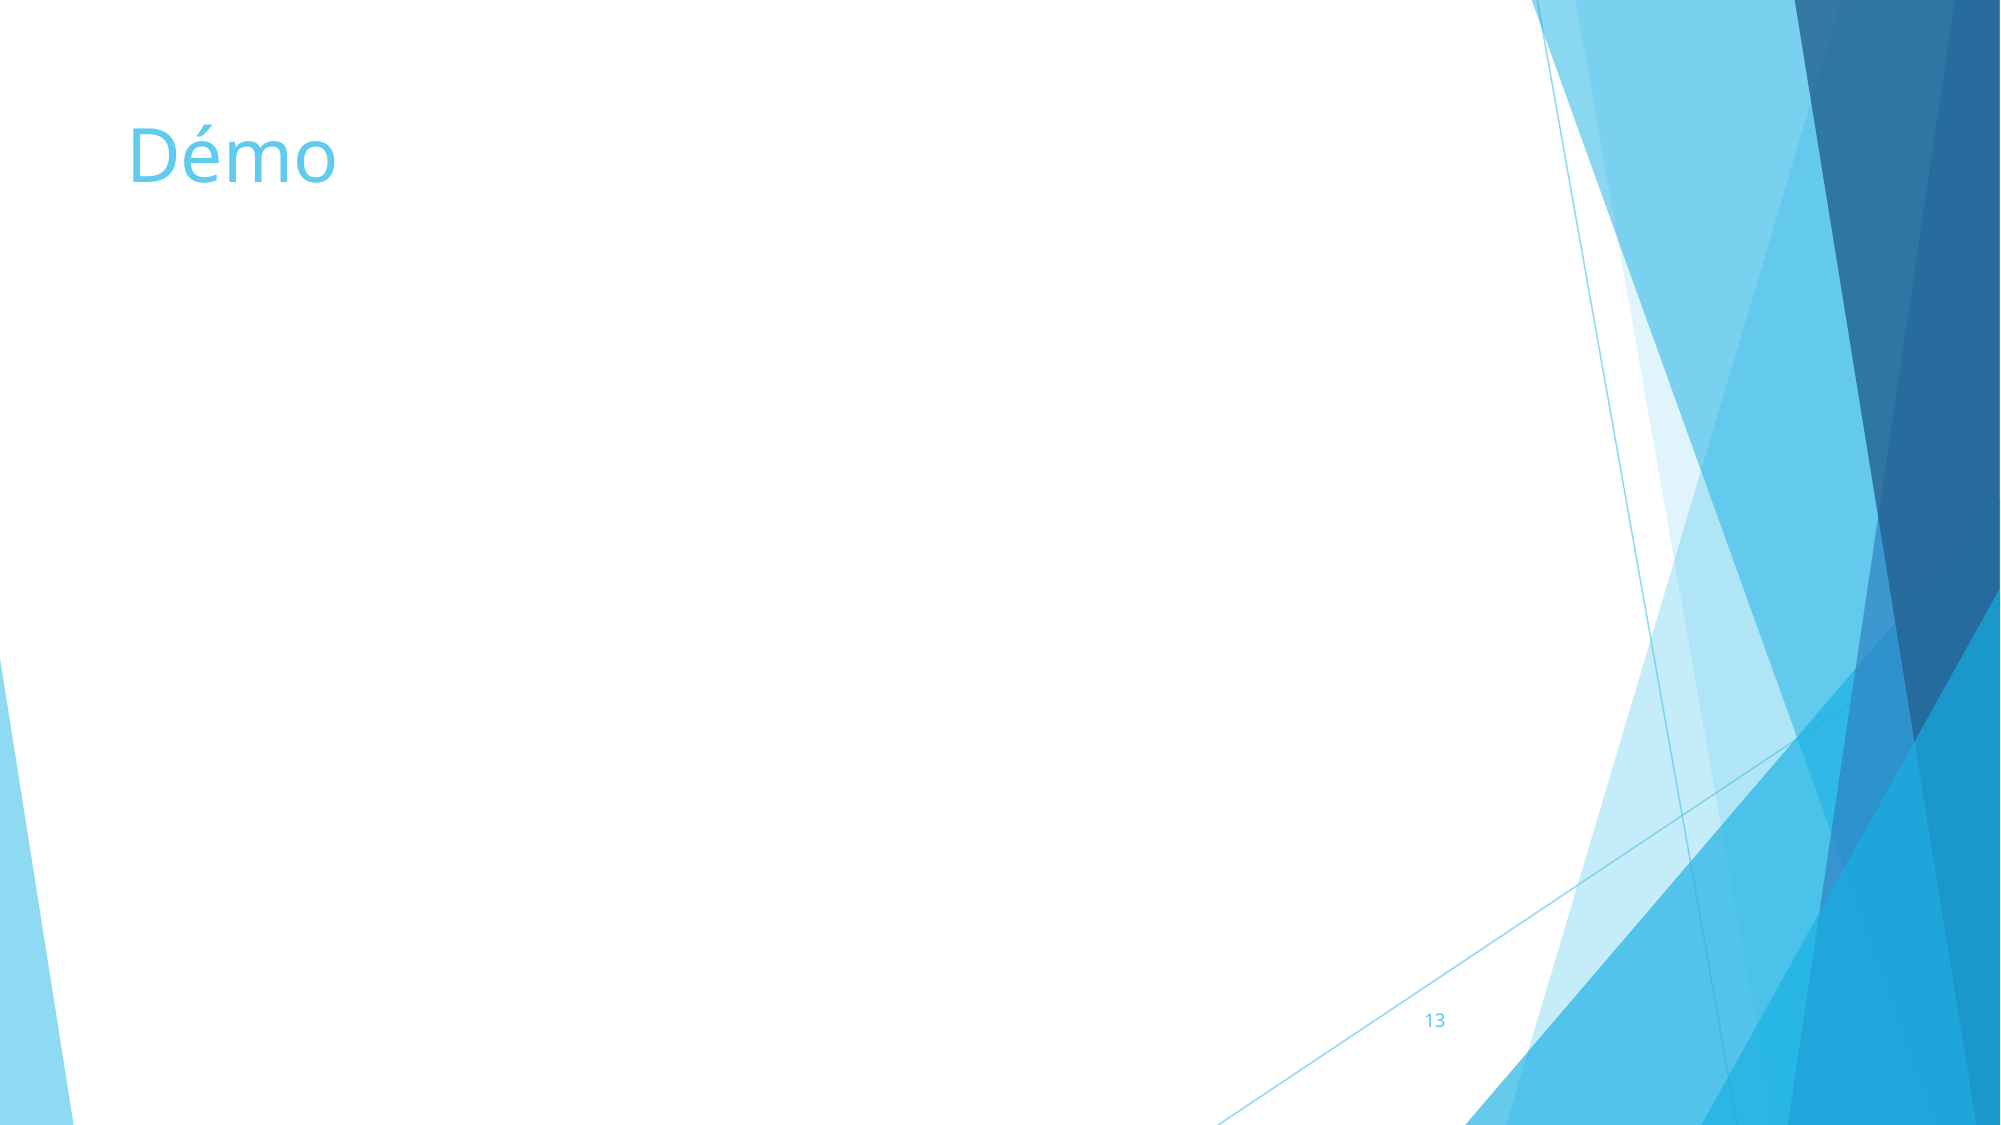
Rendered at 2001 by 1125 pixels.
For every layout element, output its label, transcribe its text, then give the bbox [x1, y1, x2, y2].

text_box ‹#› [1409, 991, 1522, 1051]
title Démo [111, 99, 1522, 317]
